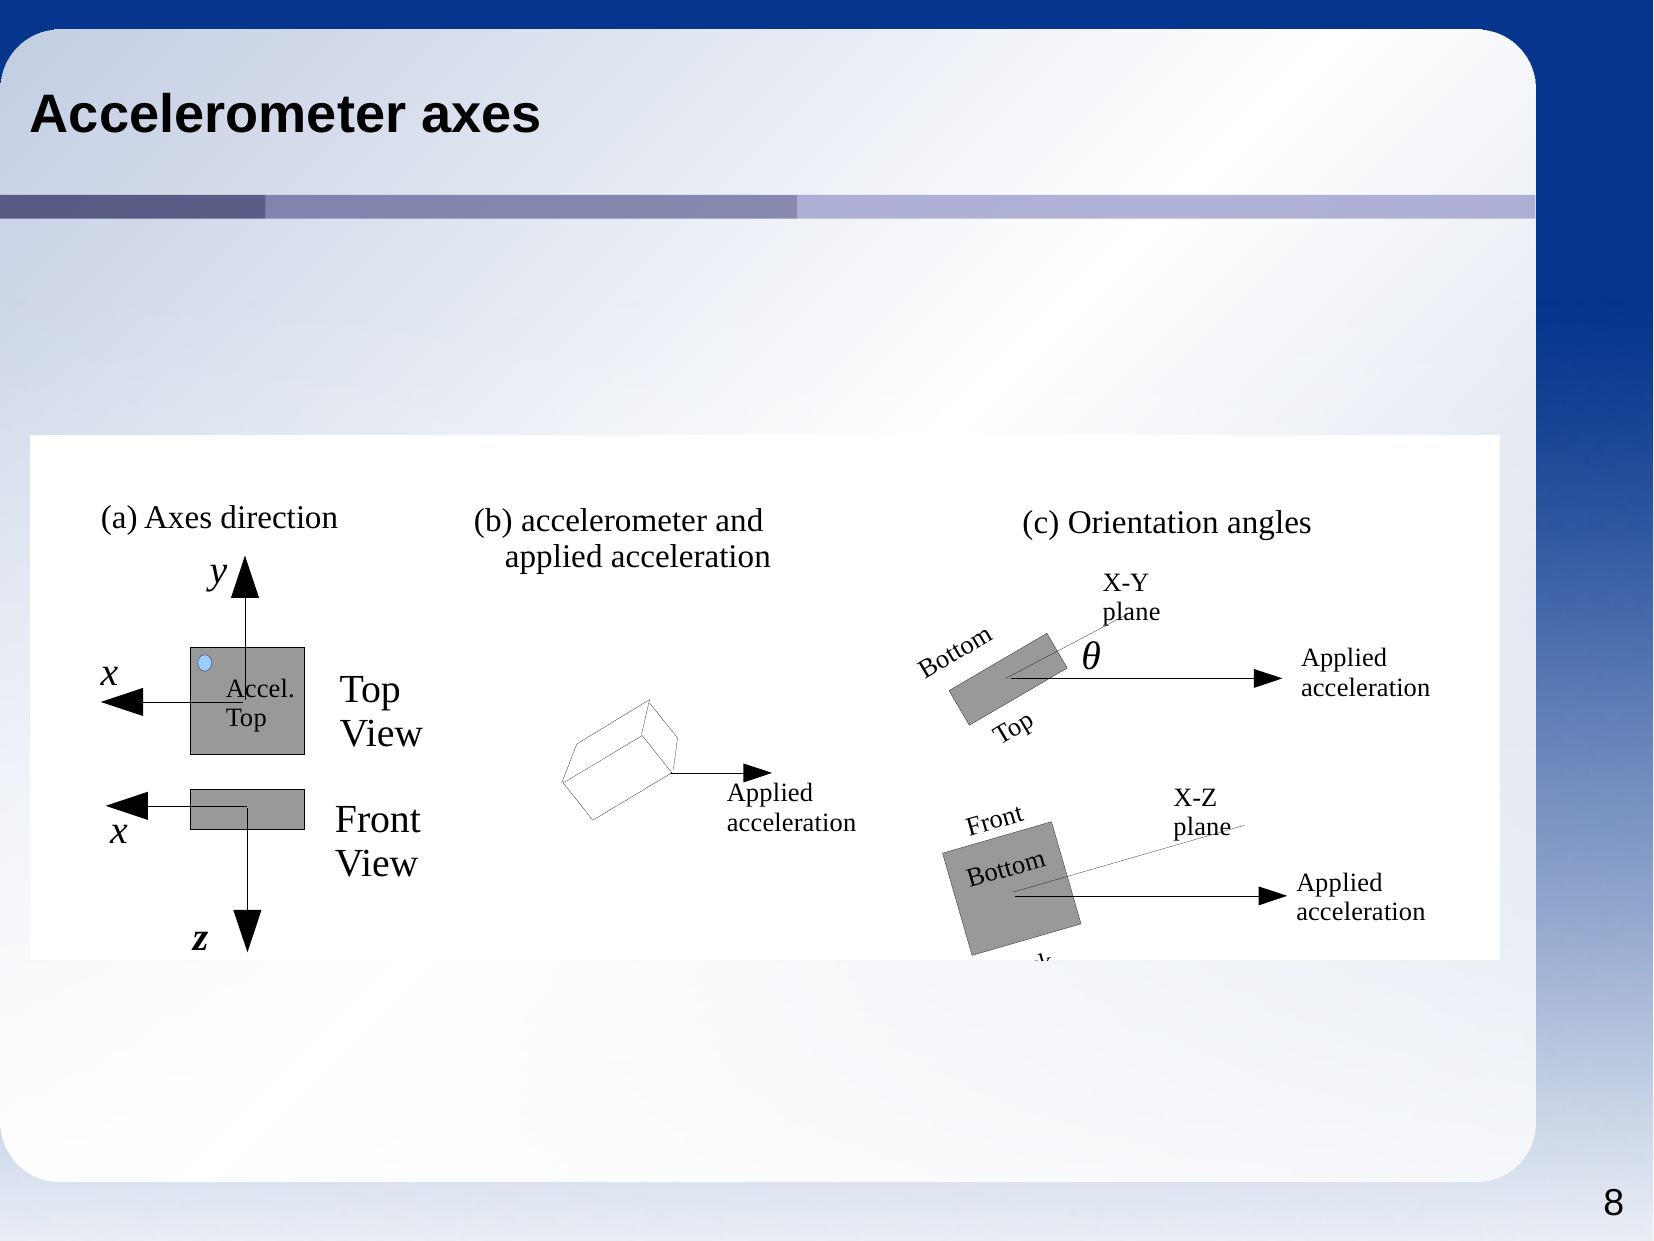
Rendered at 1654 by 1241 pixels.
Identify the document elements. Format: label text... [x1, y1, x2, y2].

picture [0, 0, 1654, 1241]
chart [30, 435, 1501, 961]
title Accelerometer axes [29, 49, 1506, 178]
